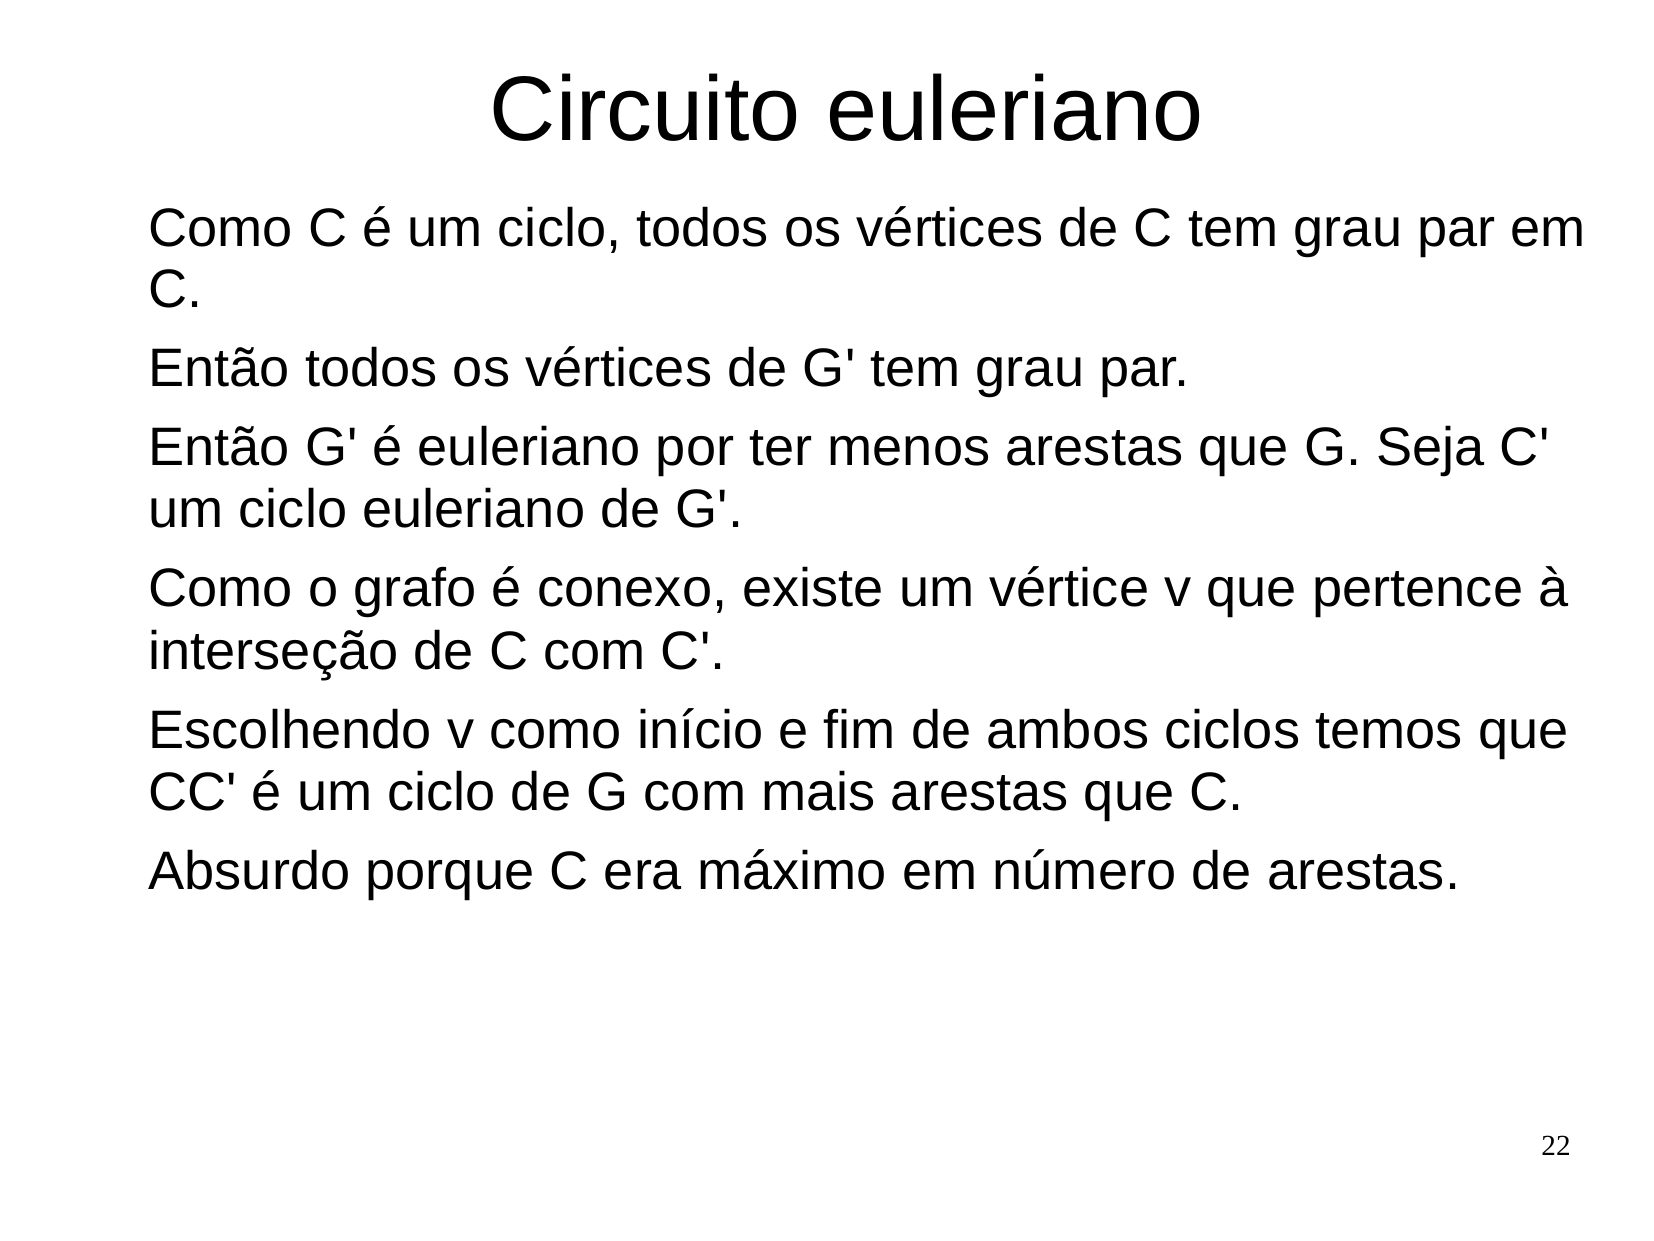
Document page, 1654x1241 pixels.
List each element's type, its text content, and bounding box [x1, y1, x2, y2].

title Circuito euleriano [261, 51, 1433, 165]
list Como C é um ciclo, todos os vértices de C tem grau par em C. Então todos os vértices de G' tem grau par. Então G' é euleriano por ter menos arestas que G. Seja C' um ciclo euleriano de G'. Como o grafo é conexo, existe um vértice v que pertence à interseção de C com C'. Escolhendo v como início e fim de ambos ciclos temos que CC' é um ciclo de G com mais arestas que C. Absurdo porque C era máximo em número de arestas. [148, 197, 1595, 1172]
